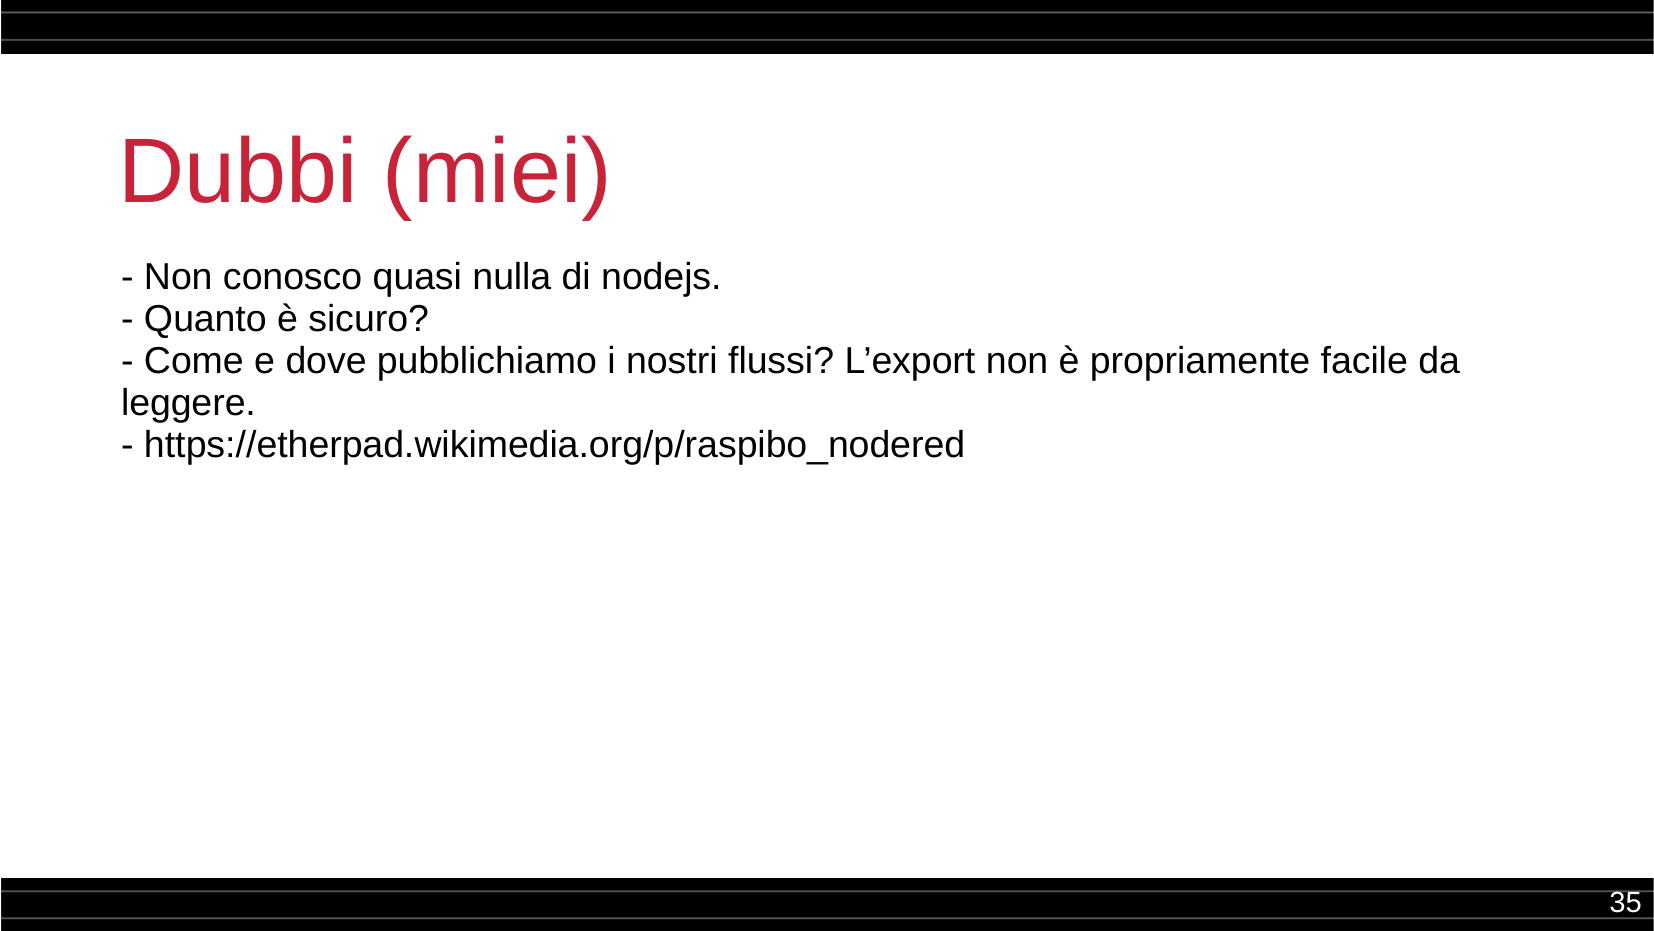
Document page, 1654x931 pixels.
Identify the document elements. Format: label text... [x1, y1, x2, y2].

title Dubbi (miei) [118, 92, 1040, 248]
picture [1, 878, 1654, 931]
picture [1, 0, 1654, 54]
text_box - Non conosco quasi nulla di nodejs. - Quanto è sicuro? - Come e dove pubblichiamo i nostri flussi? L’export non è propriamente facile da leggere. - https://etherpad.wikimedia.org/p/raspibo_nodered [106, 248, 1595, 745]
